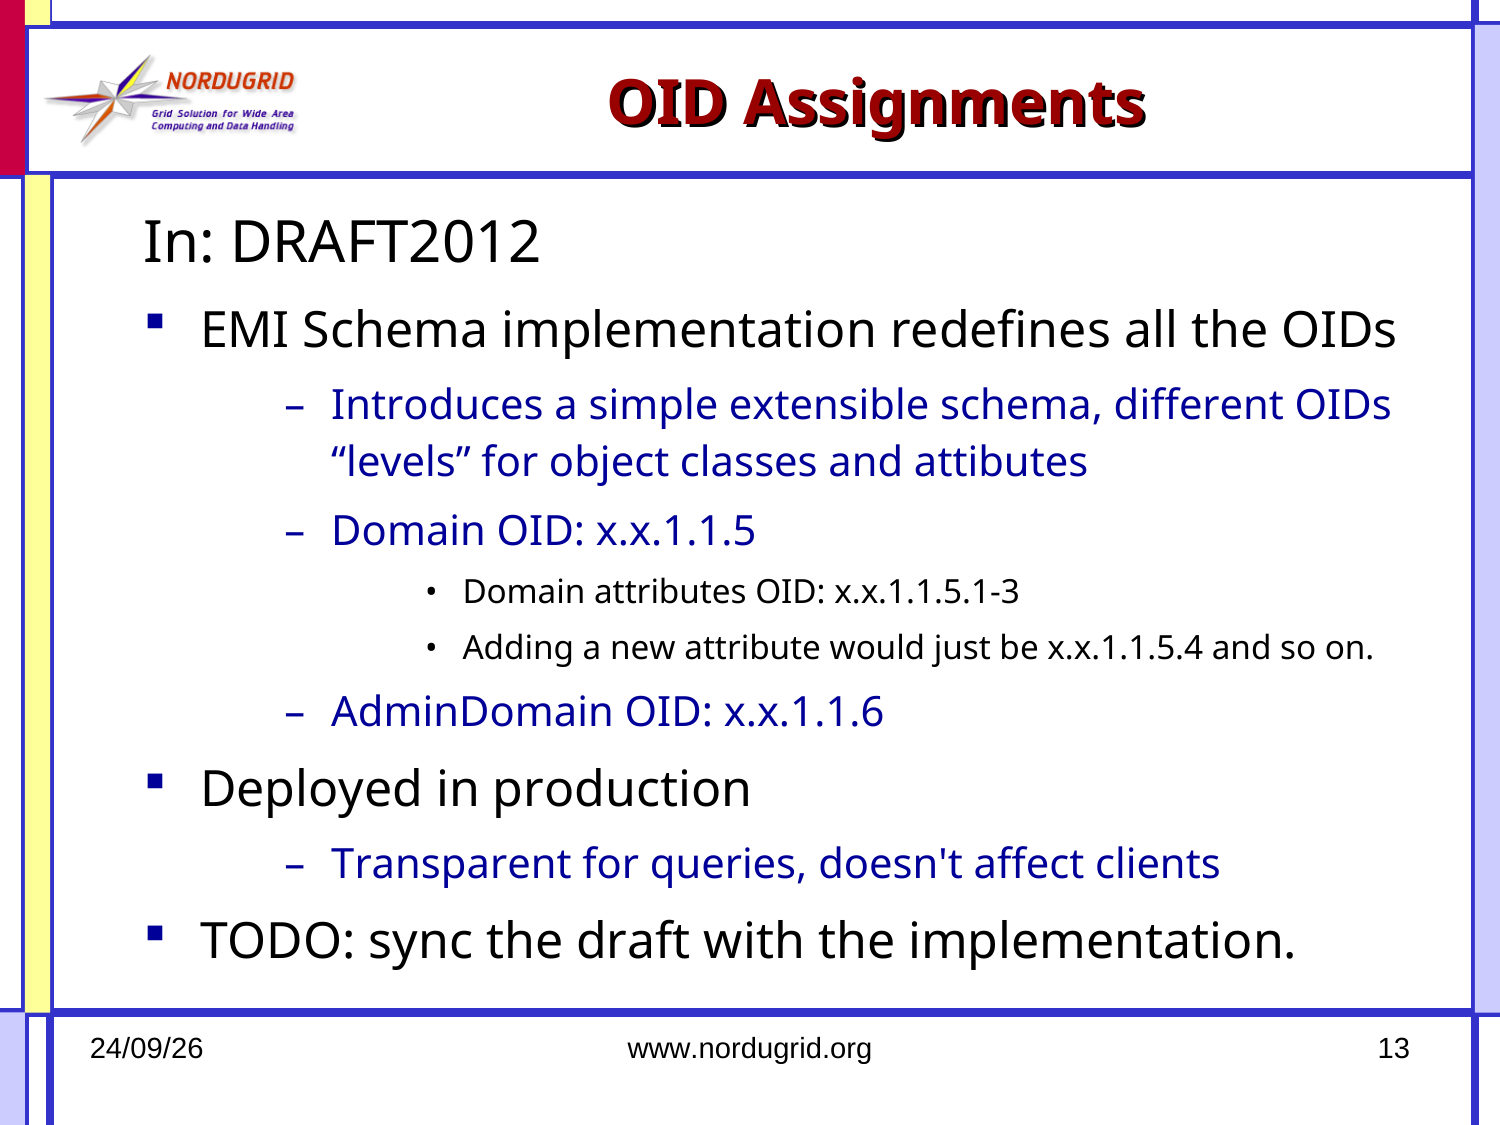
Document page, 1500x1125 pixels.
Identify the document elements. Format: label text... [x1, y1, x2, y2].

picture [40, 49, 301, 148]
list In: DRAFT2012 EMI Schema implementation redefines all the OIDs Introduces a simple extensible schema, different OIDs “levels” for object classes and attibutes Domain OID: x.x.1.1.5 Domain attributes OID: x.x.1.1.5.1-3 Adding a new attribute would just be x.x.1.1.5.4 and so on. AdminDomain OID: x.x.1.1.6 Deployed in production Transparent for queries, doesn't affect clients TODO: sync the draft with the implementation. [87, 200, 1426, 973]
title OID Assignments [324, 17, 1428, 183]
